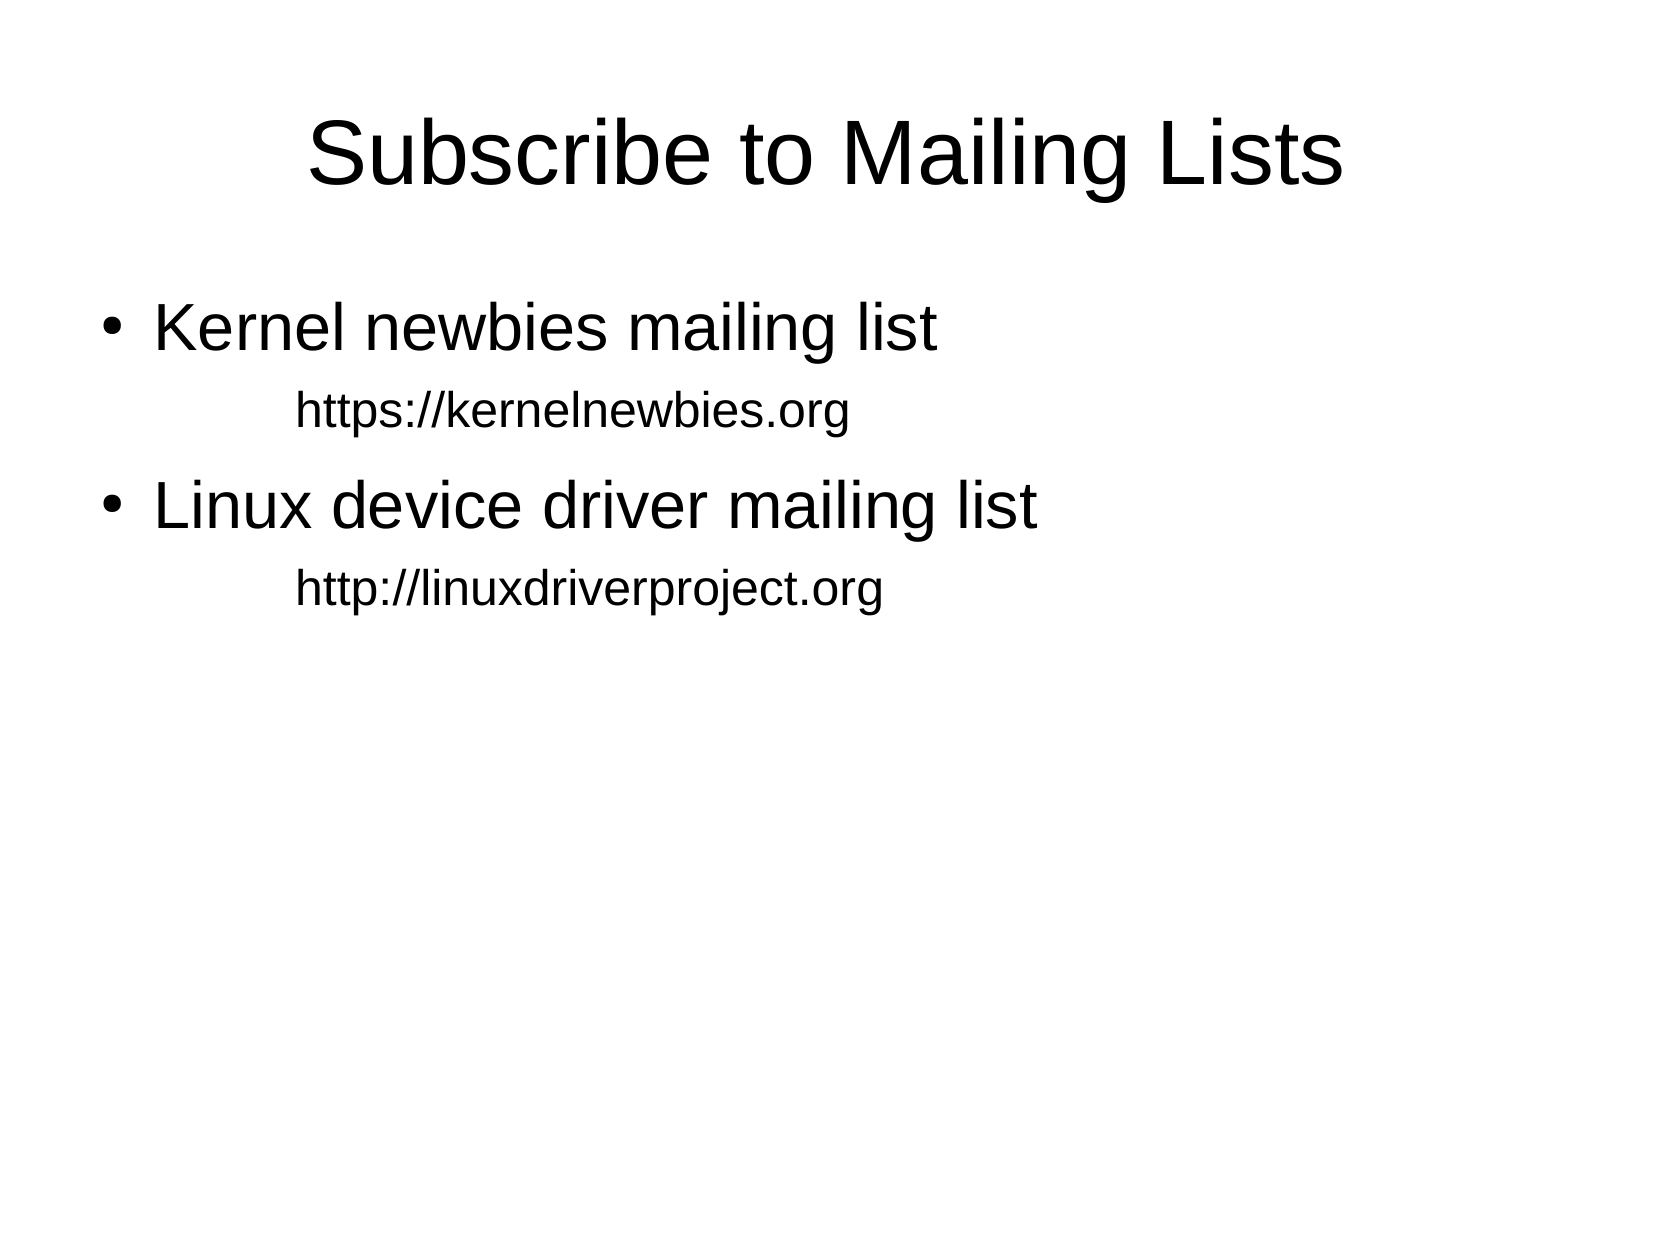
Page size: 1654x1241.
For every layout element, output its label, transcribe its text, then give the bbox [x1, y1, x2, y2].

title Subscribe to Mailing Lists [82, 49, 1571, 257]
list Kernel newbies mailing list https://kernelnewbies.org Linux device driver mailing list http://linuxdriverproject.org [82, 290, 1571, 1010]
